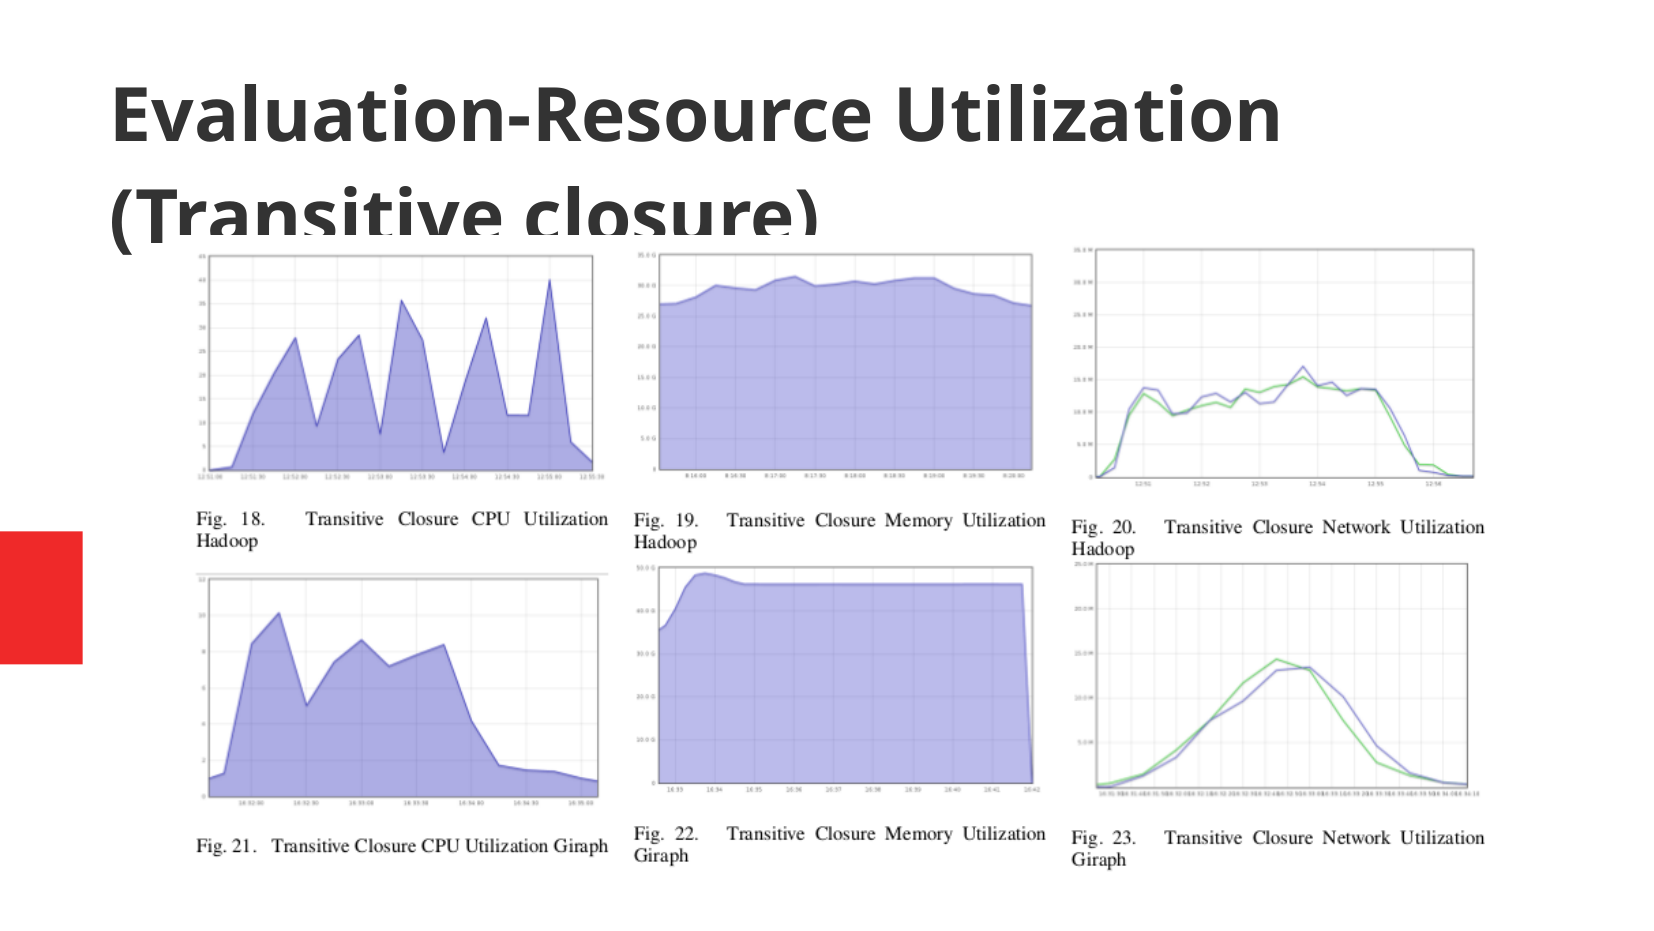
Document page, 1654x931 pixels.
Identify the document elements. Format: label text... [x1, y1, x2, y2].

title Evaluation-Resource Utilization (Transitive closure) [109, 75, 1516, 253]
picture [168, 235, 1512, 886]
